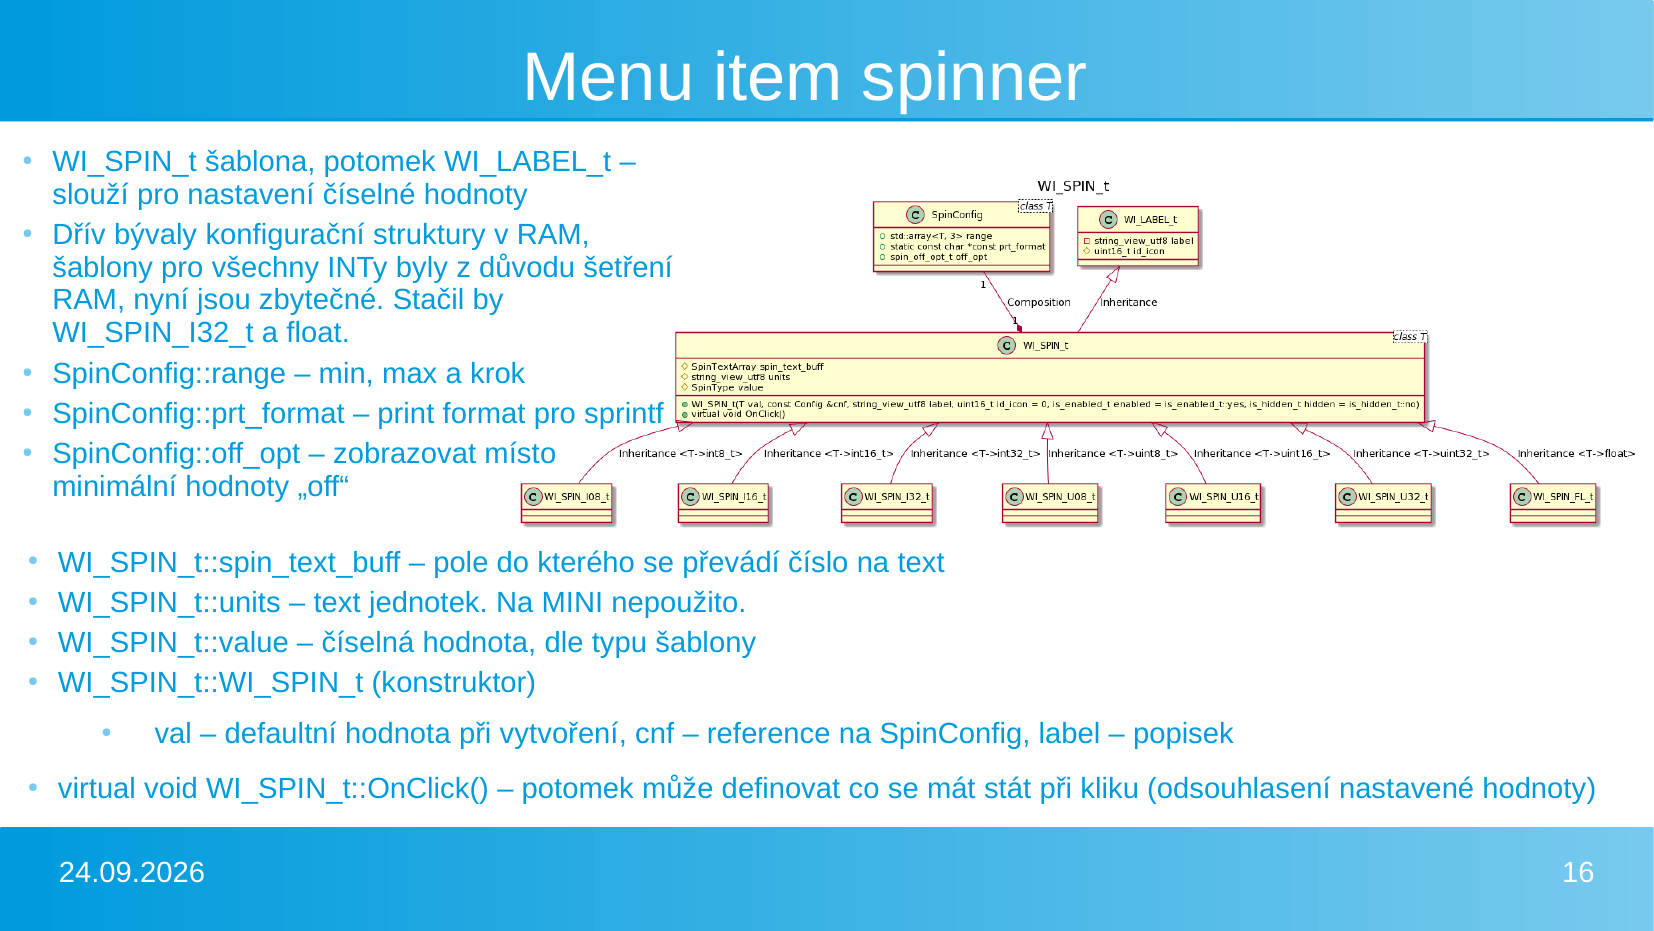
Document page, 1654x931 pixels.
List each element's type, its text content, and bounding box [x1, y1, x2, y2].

list WI_SPIN_t šablona, potomek WI_LABEL_t – slouží pro nastavení číselné hodnoty Dřív bývaly konfigurační struktury v RAM, šablony pro všechny INTy byly z důvodu šetření RAM, nyní jsou zbytečné. Stačil by WI_SPIN_I32_t a float. SpinConfig::range – min, max a krok SpinConfig::prt_format – print format pro sprintf SpinConfig::off_opt – zobrazovat místo minimální hodnoty „off“ [7, 144, 694, 485]
picture [515, 177, 1640, 533]
title Menu item spinner [37, 37, 1573, 116]
list WI_SPIN_t::spin_text_buff – pole do kterého se převádí číslo na text WI_SPIN_t::units – text jednotek. Na MINI nepoužito. WI_SPIN_t::value – číselná hodnota, dle typu šablony WI_SPIN_t::WI_SPIN_t (konstruktor) val – defaultní hodnota při vytvoření, cnf – reference na SpinConfig, label – popisek virtual void WI_SPIN_t::OnClick() – potomek může definovat co se mát stát při kliku (odsouhlasení nastavené hodnoty) [12, 545, 1608, 836]
